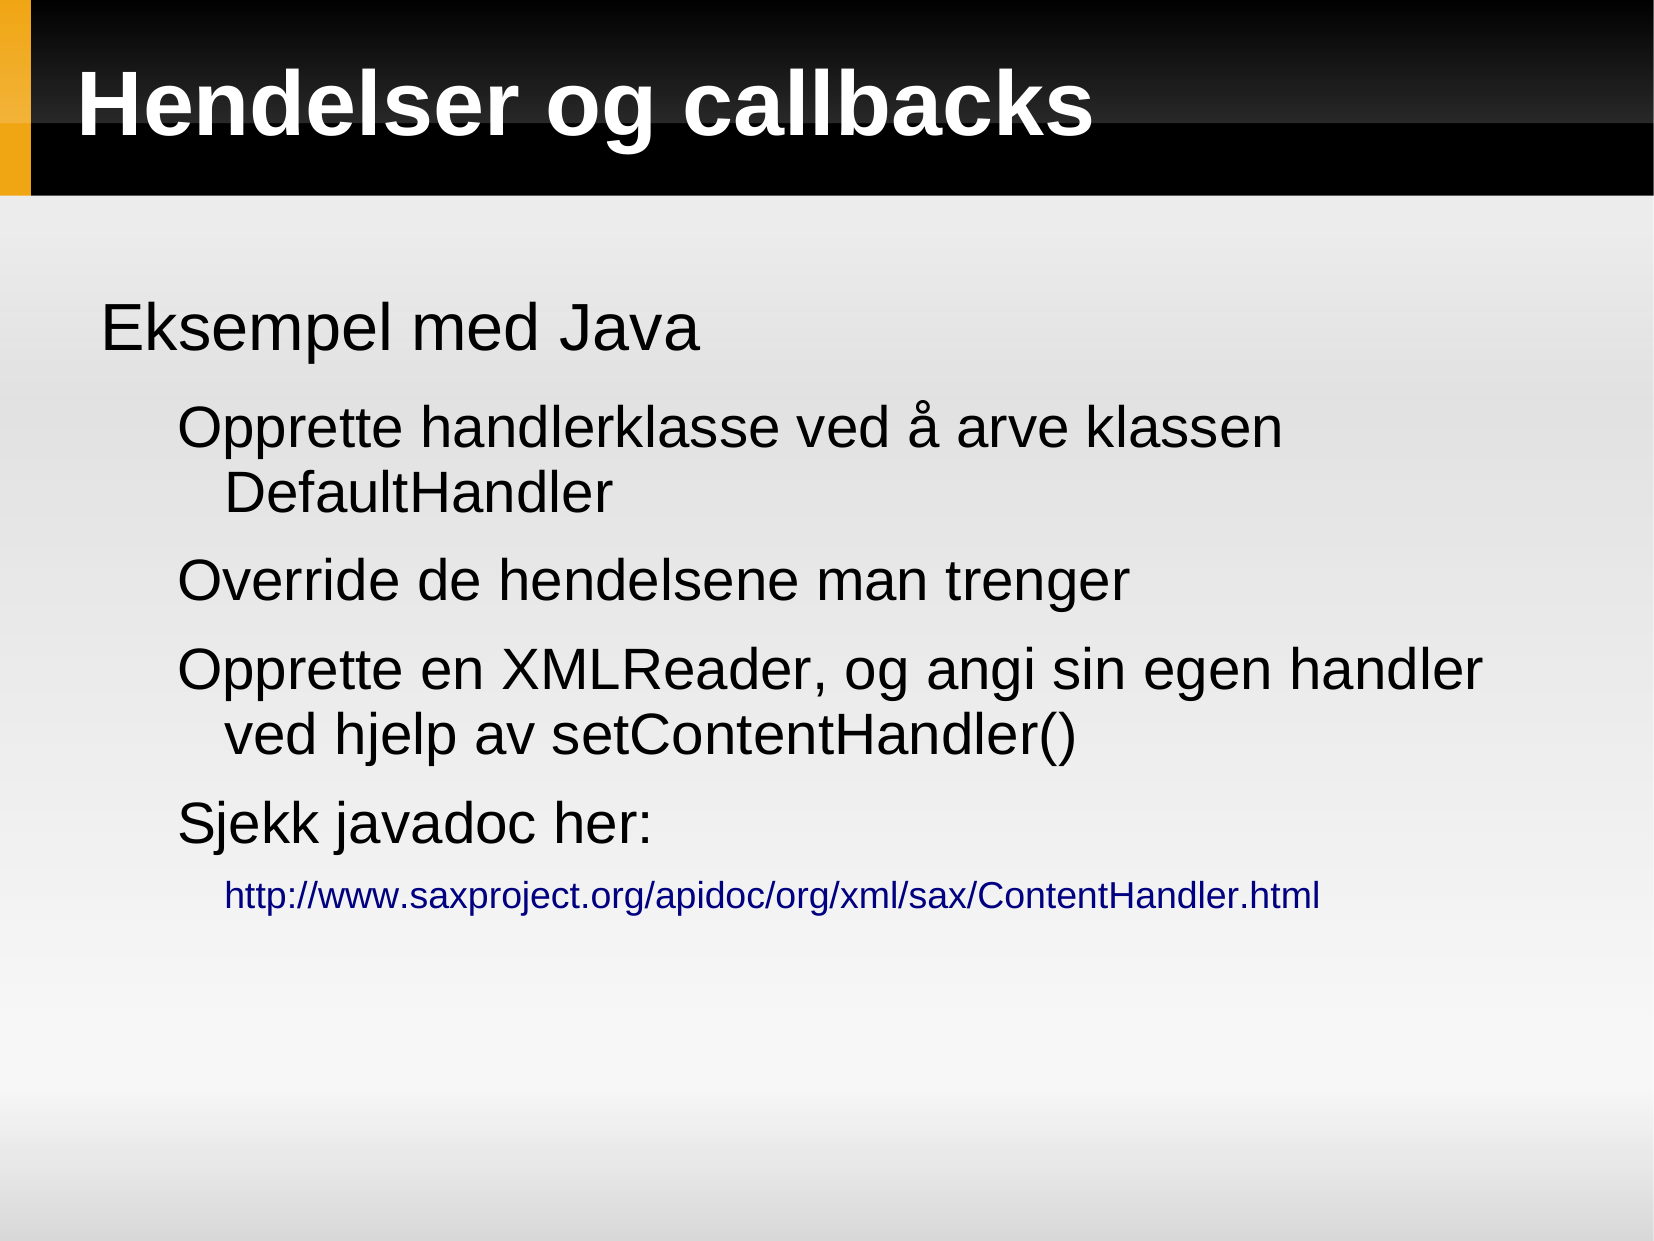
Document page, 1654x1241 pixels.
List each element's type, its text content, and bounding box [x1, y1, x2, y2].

title Hendelser og callbacks [76, 7, 1565, 200]
list Eksempel med Java Opprette handlerklasse ved å arve klassen DefaultHandler Override de hendelsene man trenger Opprette en XMLReader, og angi sin egen handler ved hjelp av setContentHandler() Sjekk javadoc her: http://www.saxproject.org/apidoc/org/xml/sax/ContentHandler.html [82, 290, 1571, 1094]
picture [0, 0, 1654, 1241]
